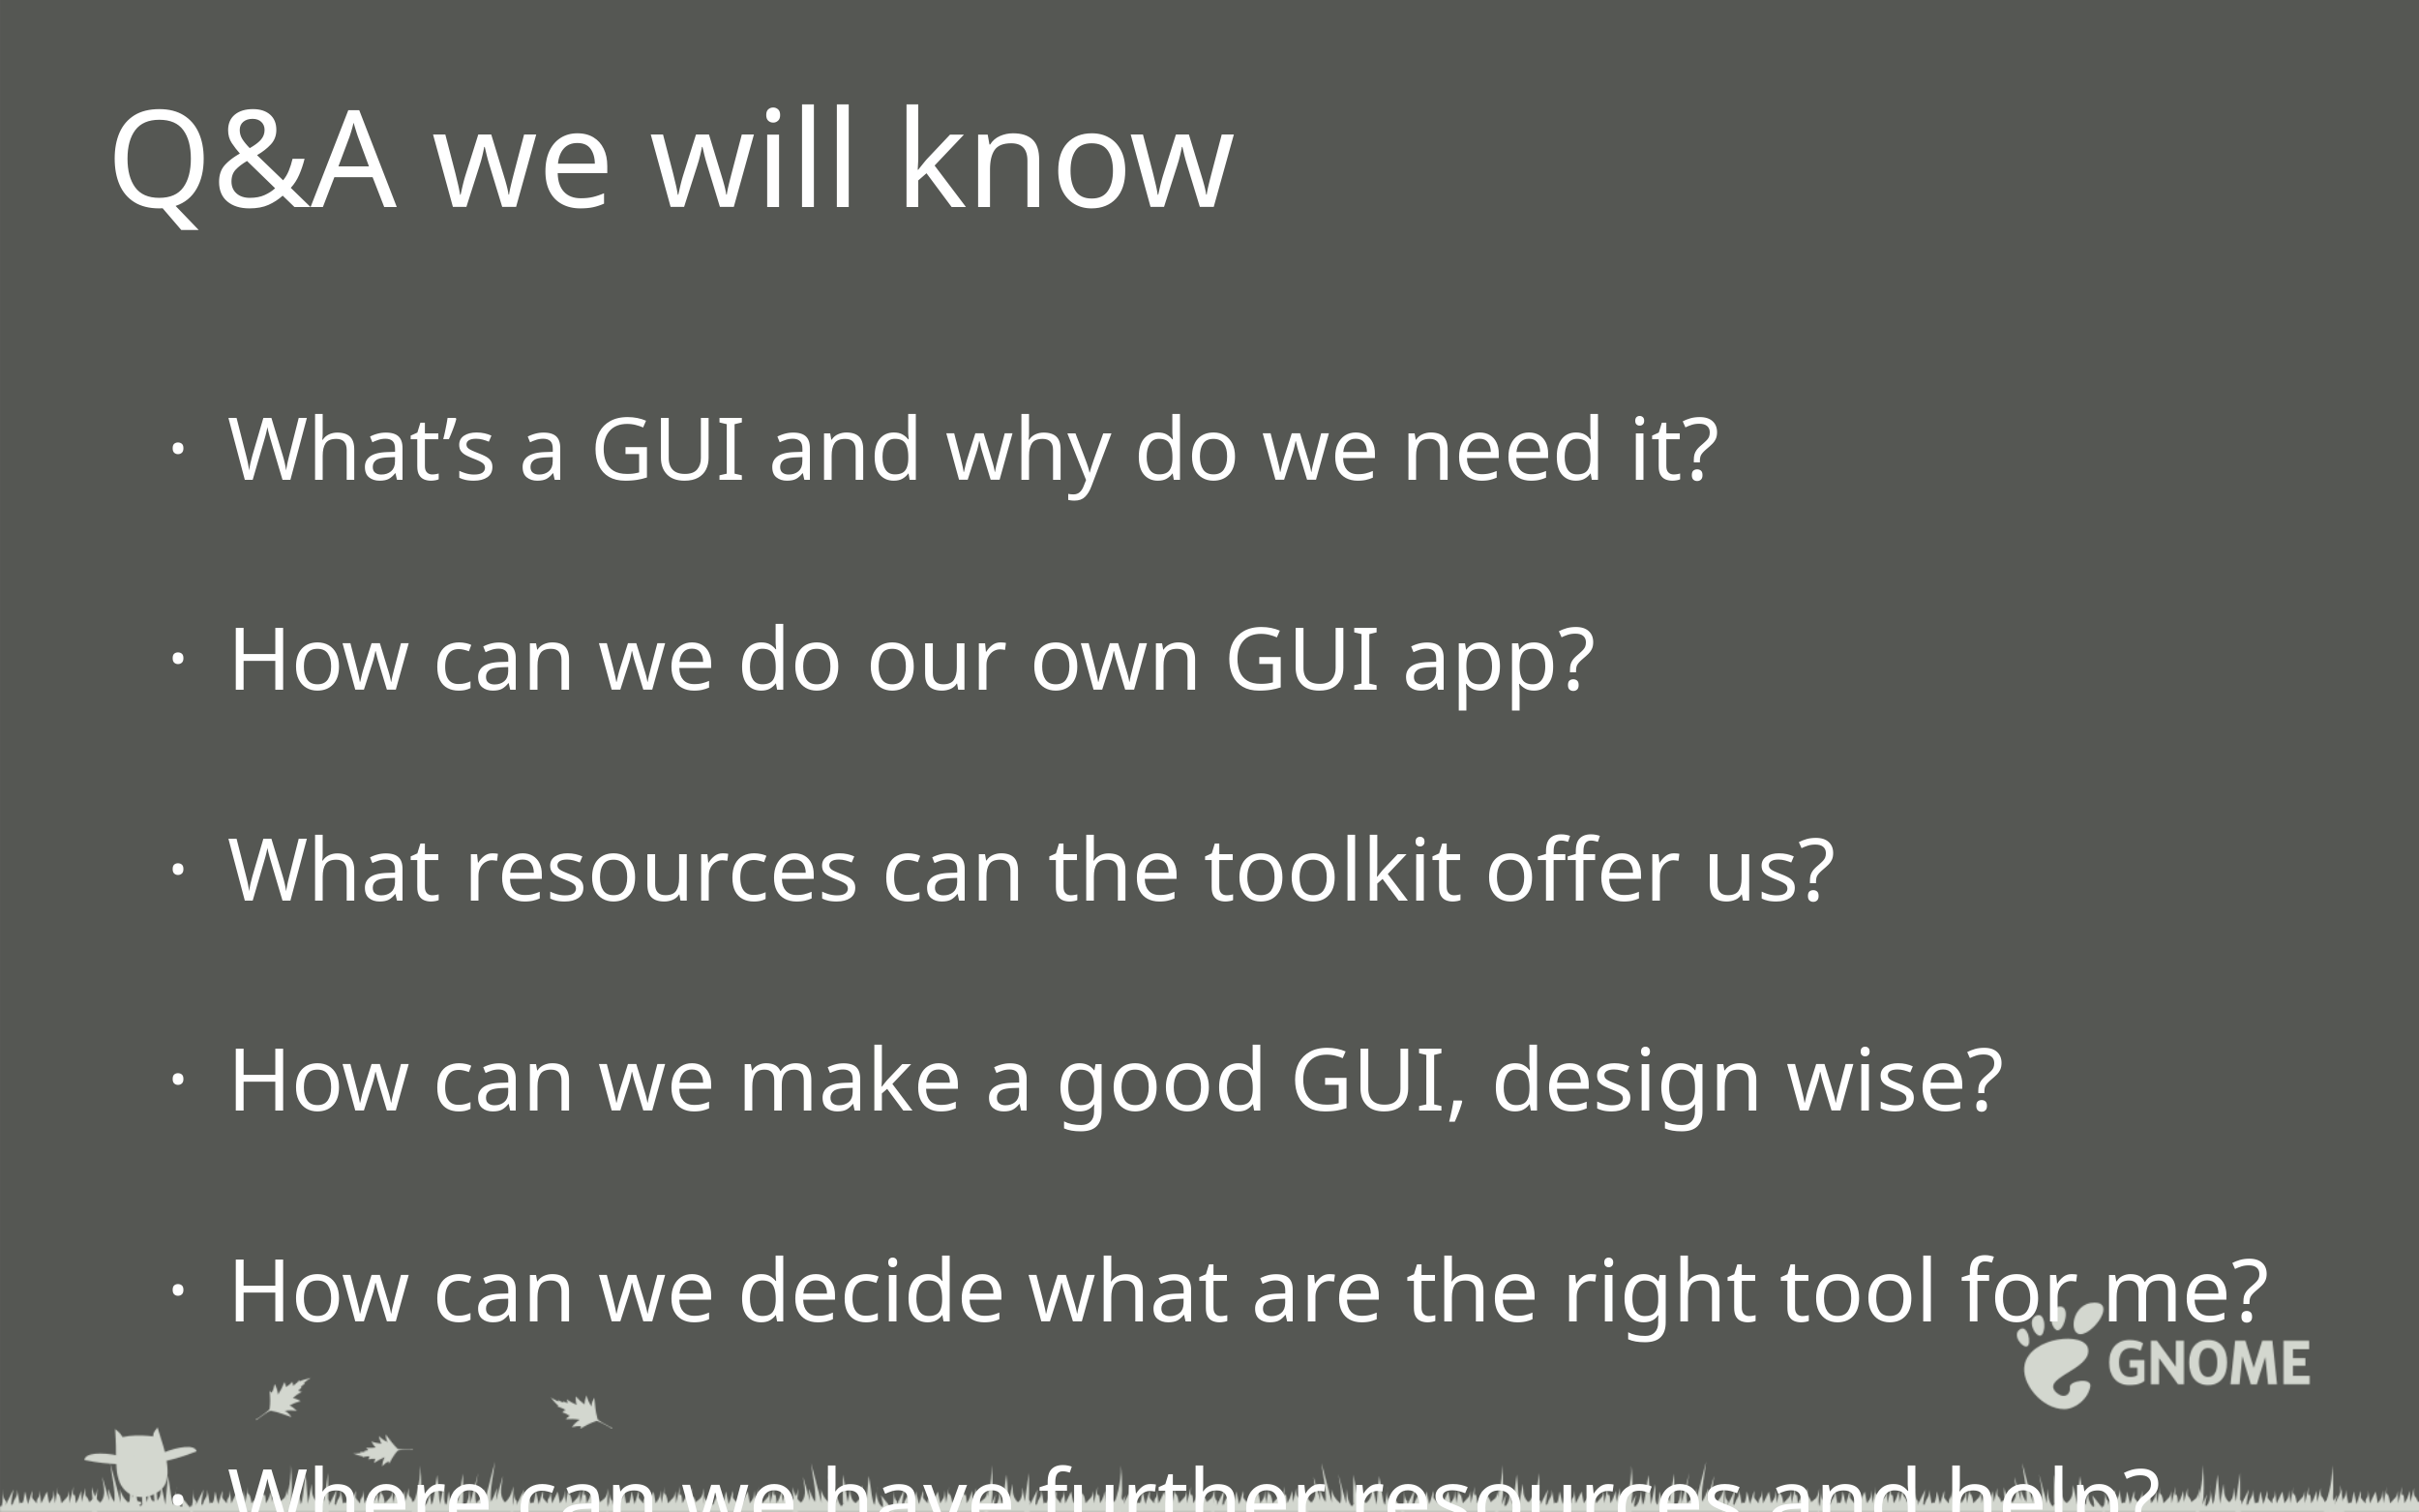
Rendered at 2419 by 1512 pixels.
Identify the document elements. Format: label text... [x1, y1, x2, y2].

list What’s a GUI and why do we need it? How can we do our own GUI app? What resources can the toolkit offer us? How can we make a good GUI, design wise? How can we decide what are the right tool for me? Where can we have further resources and help? [82, 316, 2337, 1226]
picture [258, 1479, 277, 1512]
picture [835, 1491, 859, 1512]
picture [1667, 1491, 1691, 1503]
picture [2084, 1491, 2110, 1512]
picture [322, 1491, 346, 1512]
picture [1254, 1491, 1278, 1503]
picture [1485, 1491, 1512, 1512]
picture [457, 1491, 481, 1503]
picture [979, 1491, 1003, 1503]
picture [710, 1494, 721, 1512]
picture [373, 1491, 398, 1503]
picture [1959, 1491, 1984, 1512]
picture [762, 1491, 786, 1503]
picture [2011, 1491, 2035, 1503]
picture [1830, 1491, 1854, 1512]
title Q&A we will know [82, 48, 2337, 217]
picture [620, 1491, 644, 1512]
picture [1203, 1491, 1227, 1512]
picture [1395, 1491, 1419, 1503]
picture [0, 0, 2419, 1512]
picture [1882, 1491, 1908, 1512]
